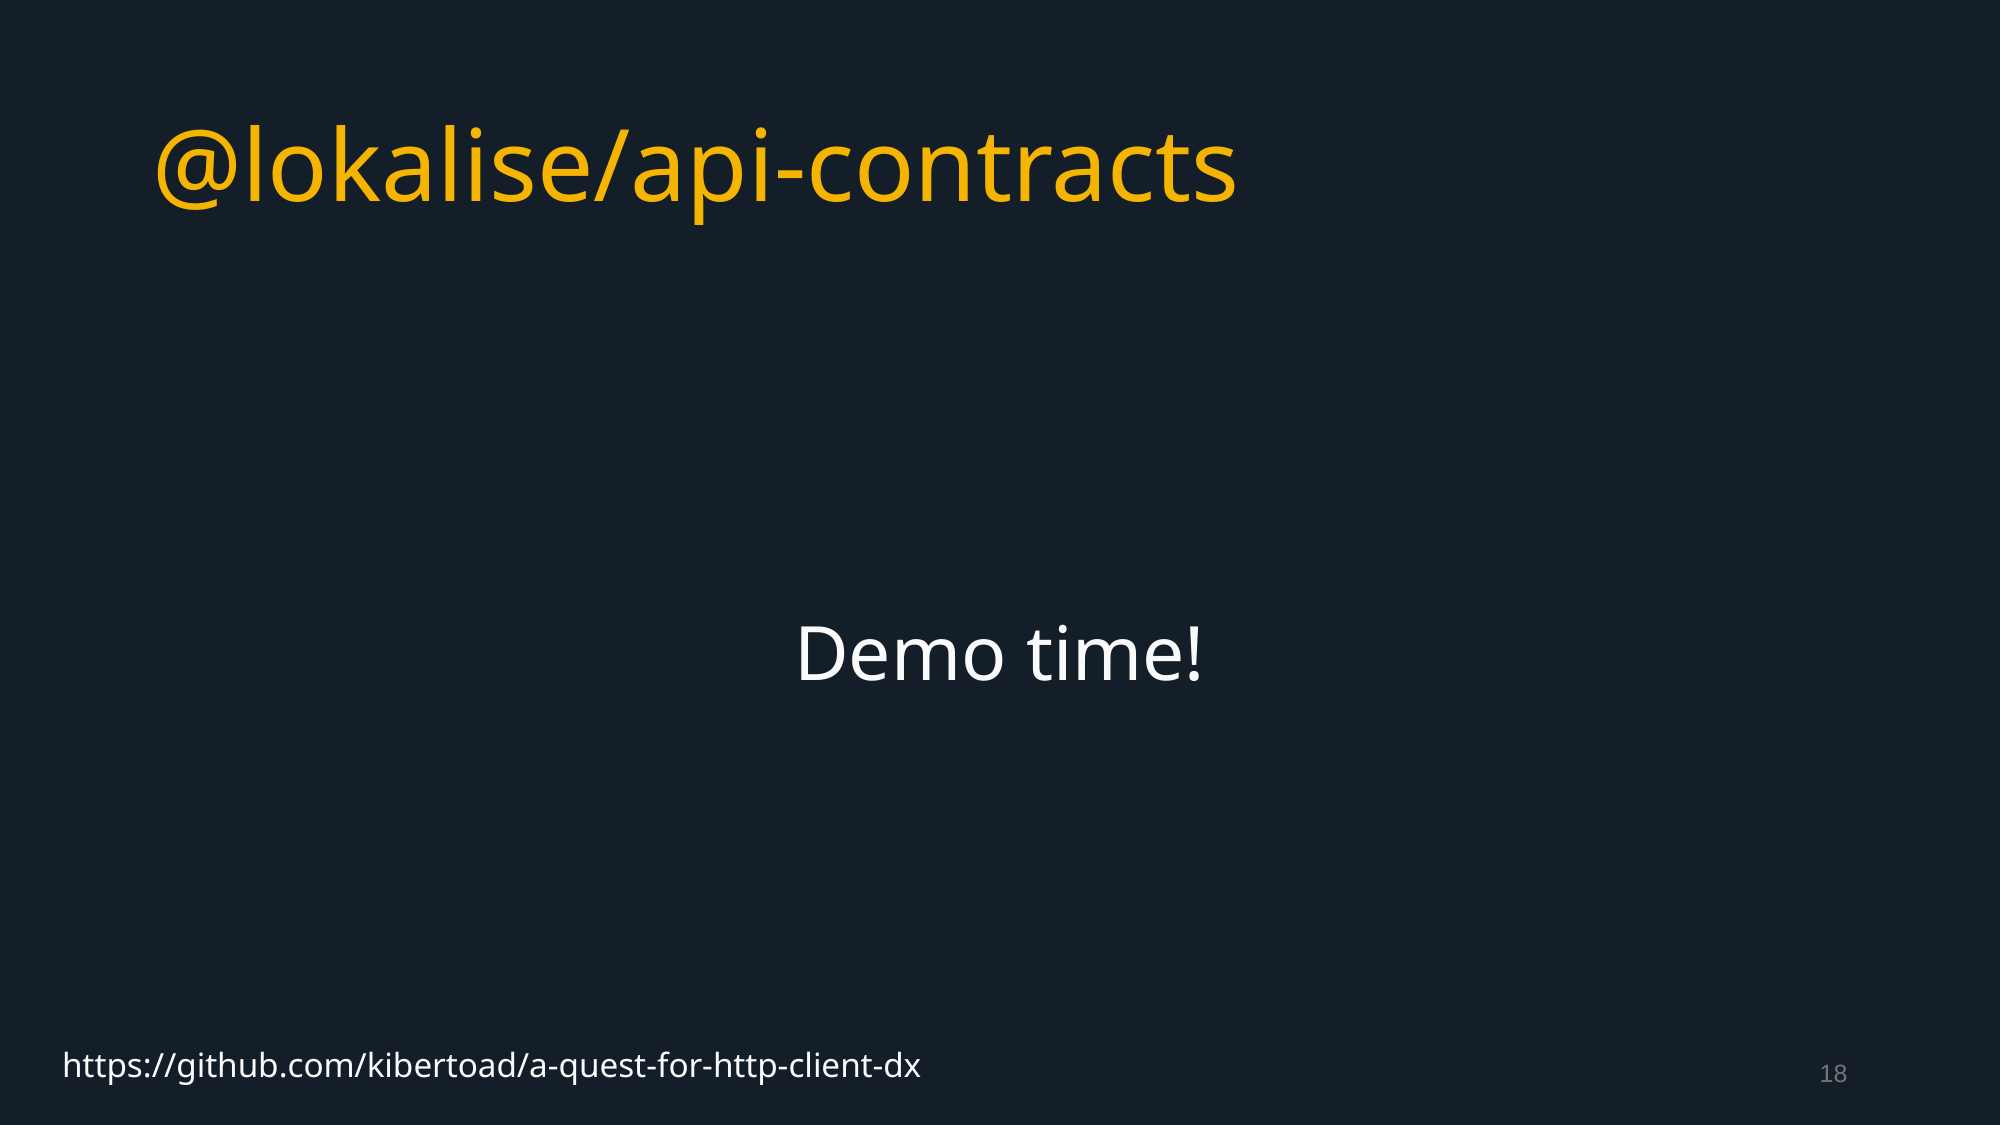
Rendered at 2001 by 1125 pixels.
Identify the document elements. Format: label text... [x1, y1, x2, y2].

slide_number <number> [1412, 1042, 1863, 1103]
title @lokalise/api-contracts [137, 59, 1863, 278]
text_box https://github.com/kibertoad/a-quest-for-http-client-dx [52, 1034, 1046, 1094]
list Demo time! [137, 299, 1863, 1014]
